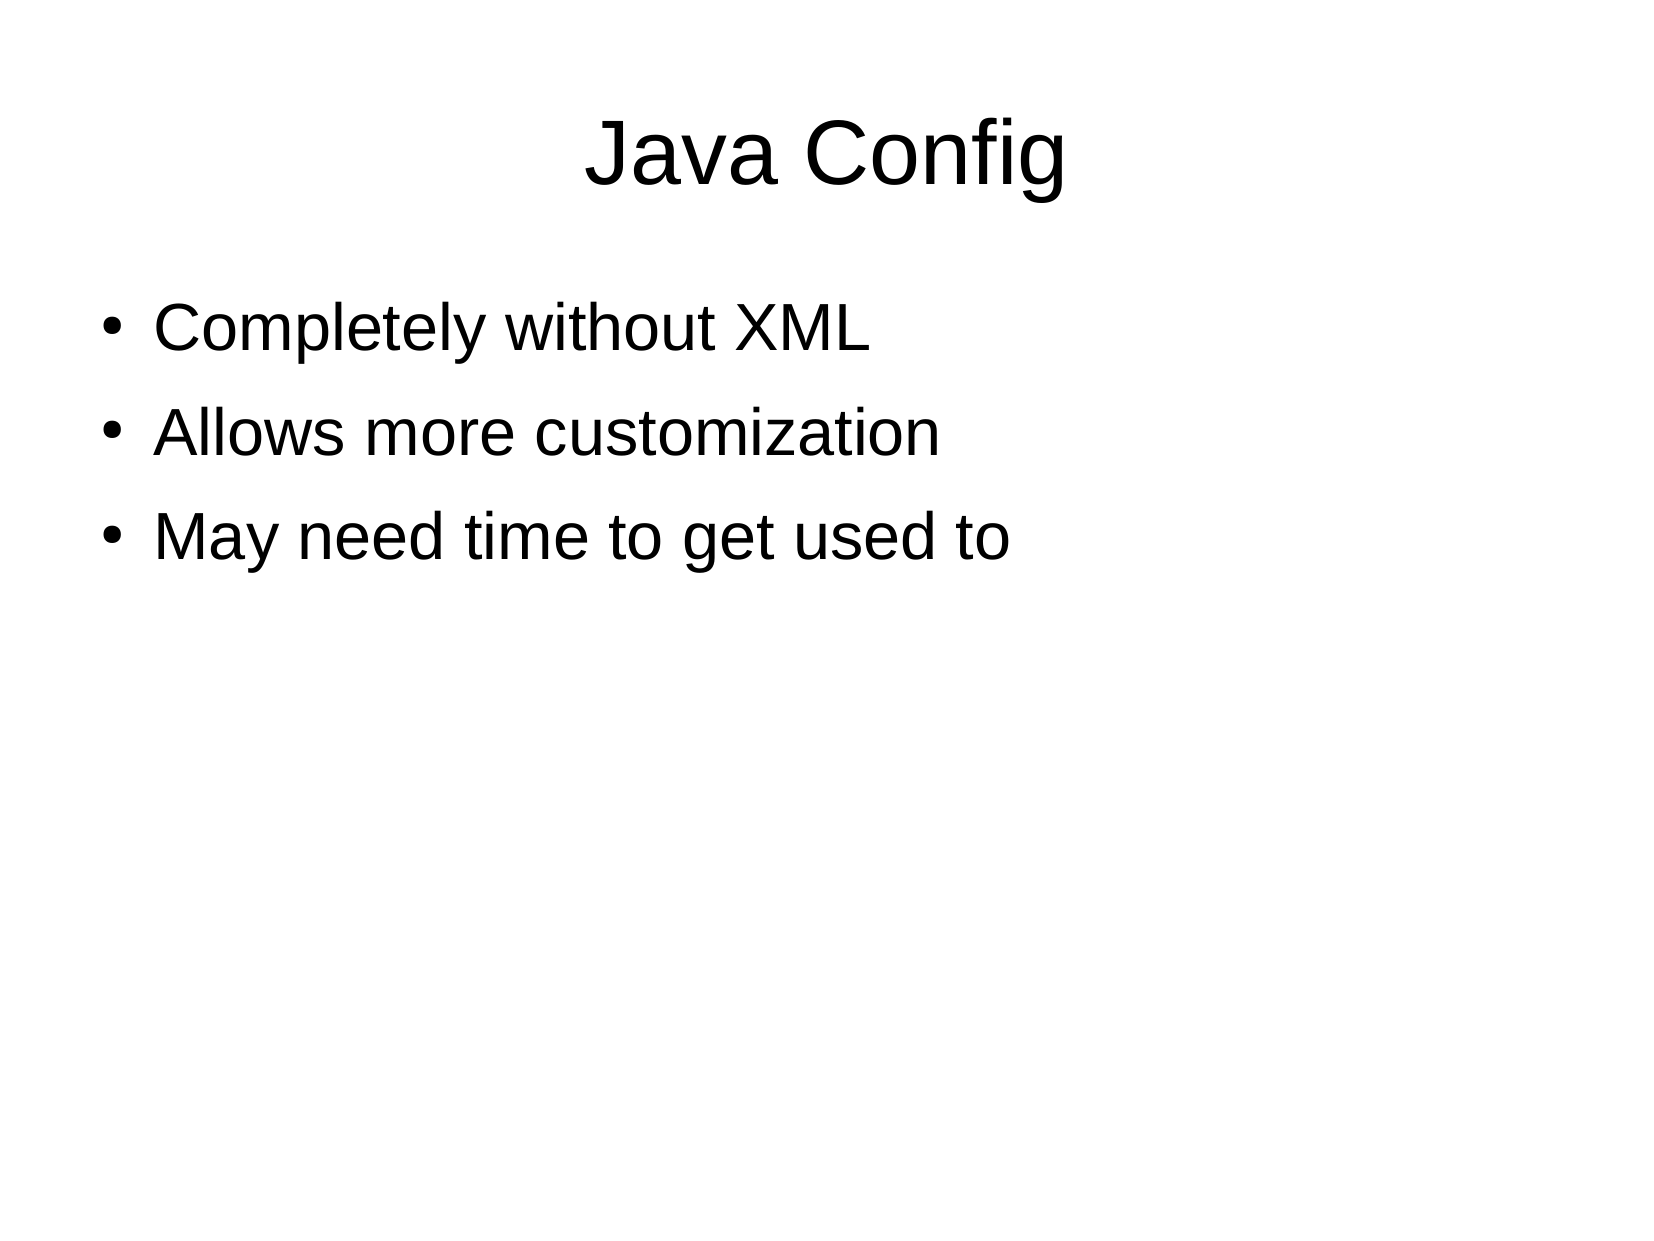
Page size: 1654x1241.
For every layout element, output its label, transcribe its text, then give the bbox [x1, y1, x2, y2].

list Completely without XML Allows more customization May need time to get used to [82, 290, 1571, 1109]
title Java Config [82, 49, 1571, 257]
